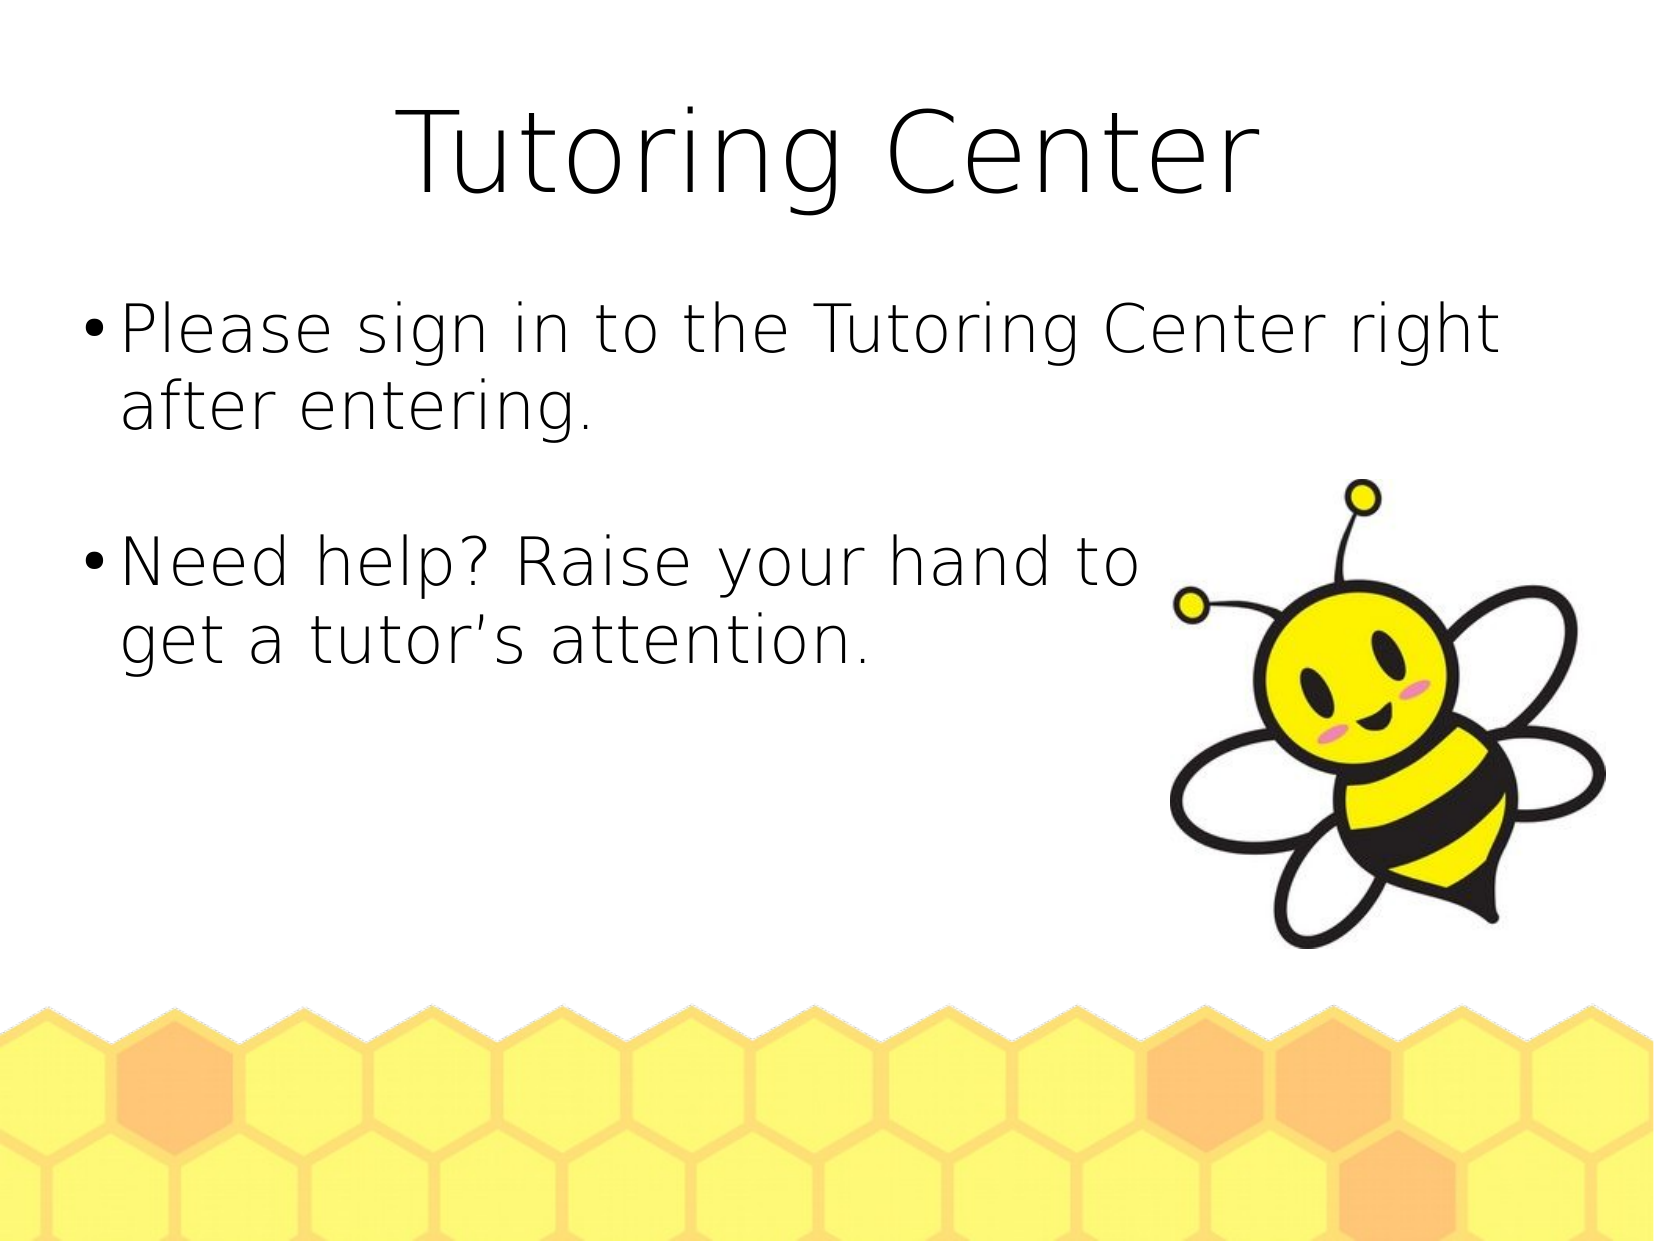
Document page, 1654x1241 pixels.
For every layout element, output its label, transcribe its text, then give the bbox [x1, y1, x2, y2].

picture [1170, 479, 1606, 949]
title Tutoring Center [82, 49, 1571, 257]
subtitle Please sign in to the Tutoring Center right after entering. Need help? Raise your hand to get a tutor’s attention. [82, 290, 1571, 1010]
picture [0, 1001, 1654, 1241]
